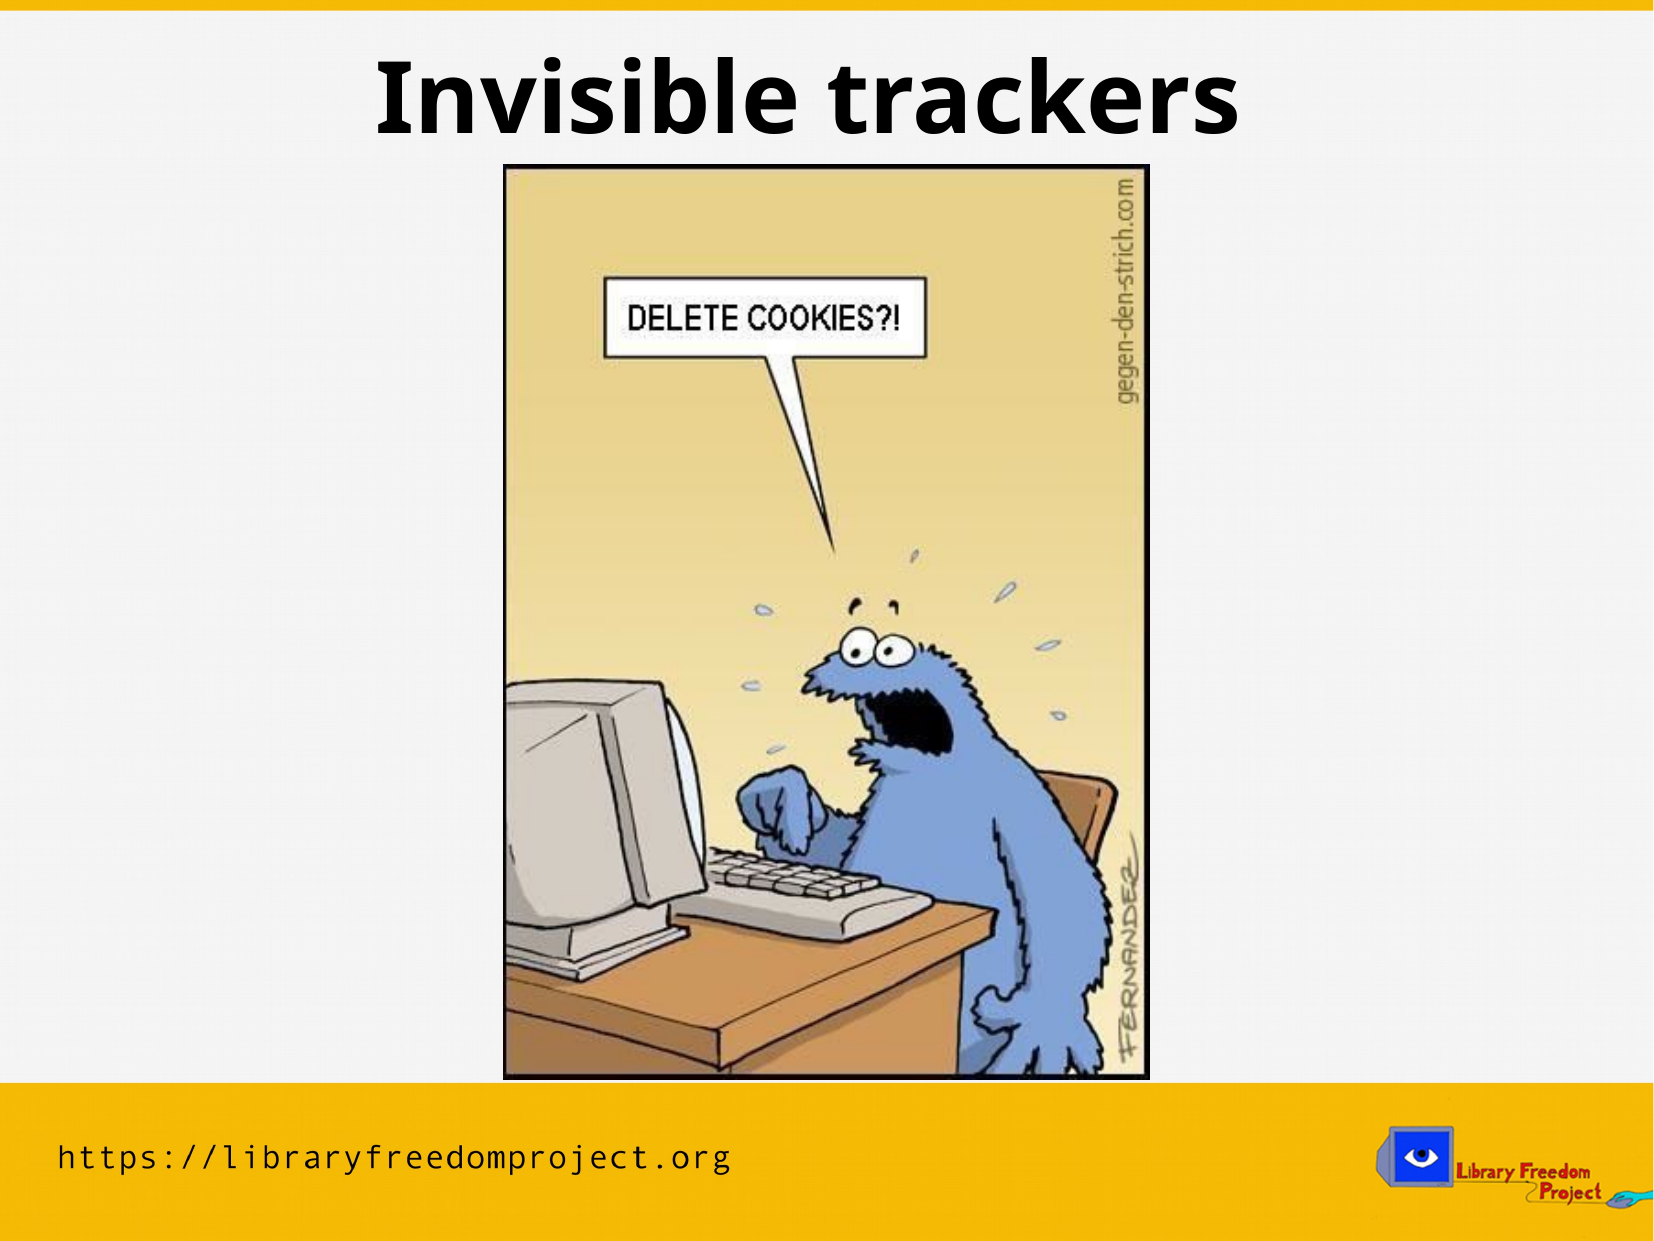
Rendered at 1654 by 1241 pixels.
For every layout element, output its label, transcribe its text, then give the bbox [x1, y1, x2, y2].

text_box Invisible trackers [375, 26, 1278, 166]
picture [0, 0, 1654, 1241]
